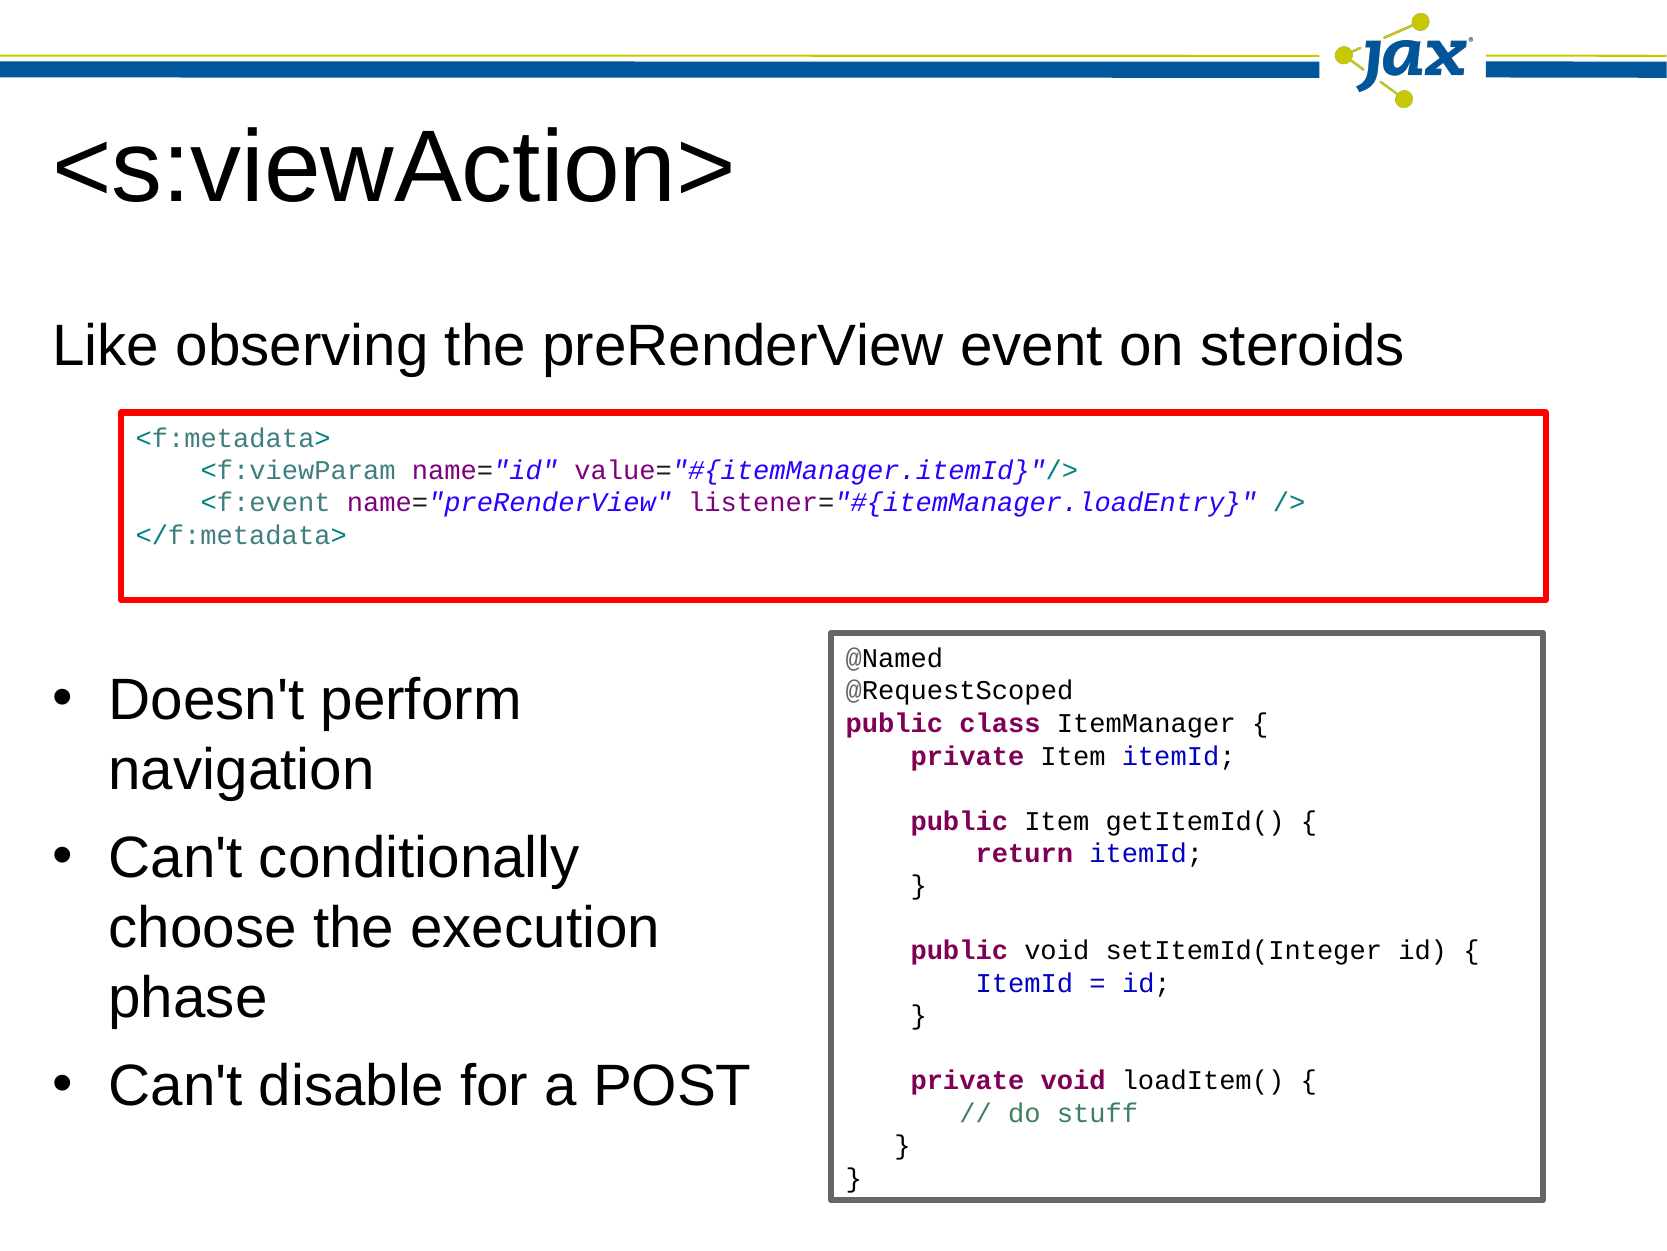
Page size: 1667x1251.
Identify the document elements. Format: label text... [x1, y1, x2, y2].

title <s:viewAction> [37, 91, 1651, 230]
picture [1335, 13, 1473, 91]
list Like observing the preRenderView event on steroids Doesn't perform navigation Can't conditionally choose the execution phase Can't disable for a POST [37, 300, 1613, 1201]
